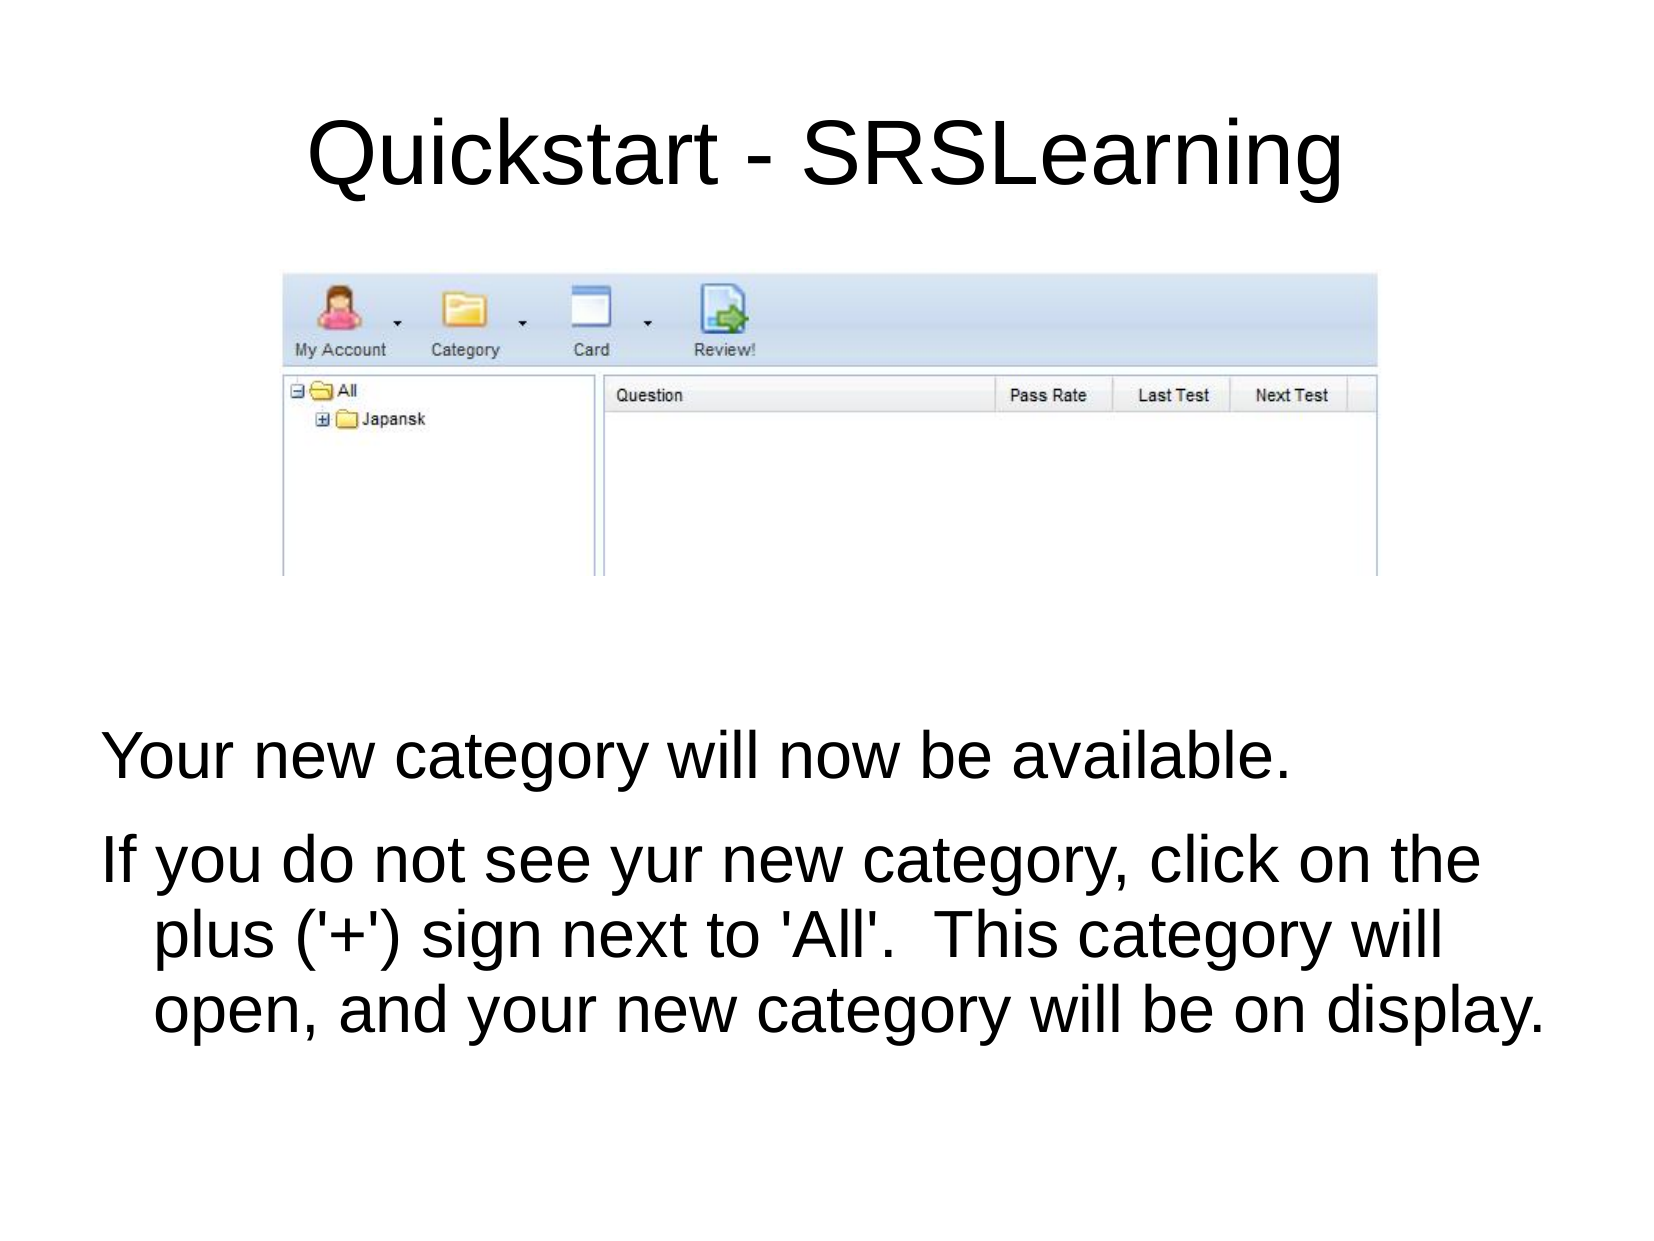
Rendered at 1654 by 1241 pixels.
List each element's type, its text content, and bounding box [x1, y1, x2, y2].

title Quickstart - SRSLearning [82, 56, 1571, 250]
list Your new category will now be available. If you do not see yur new category, click on the plus ('+') sign next to 'All'. This category will open, and your new category will be on display. [82, 717, 1571, 1094]
picture [275, 268, 1389, 576]
